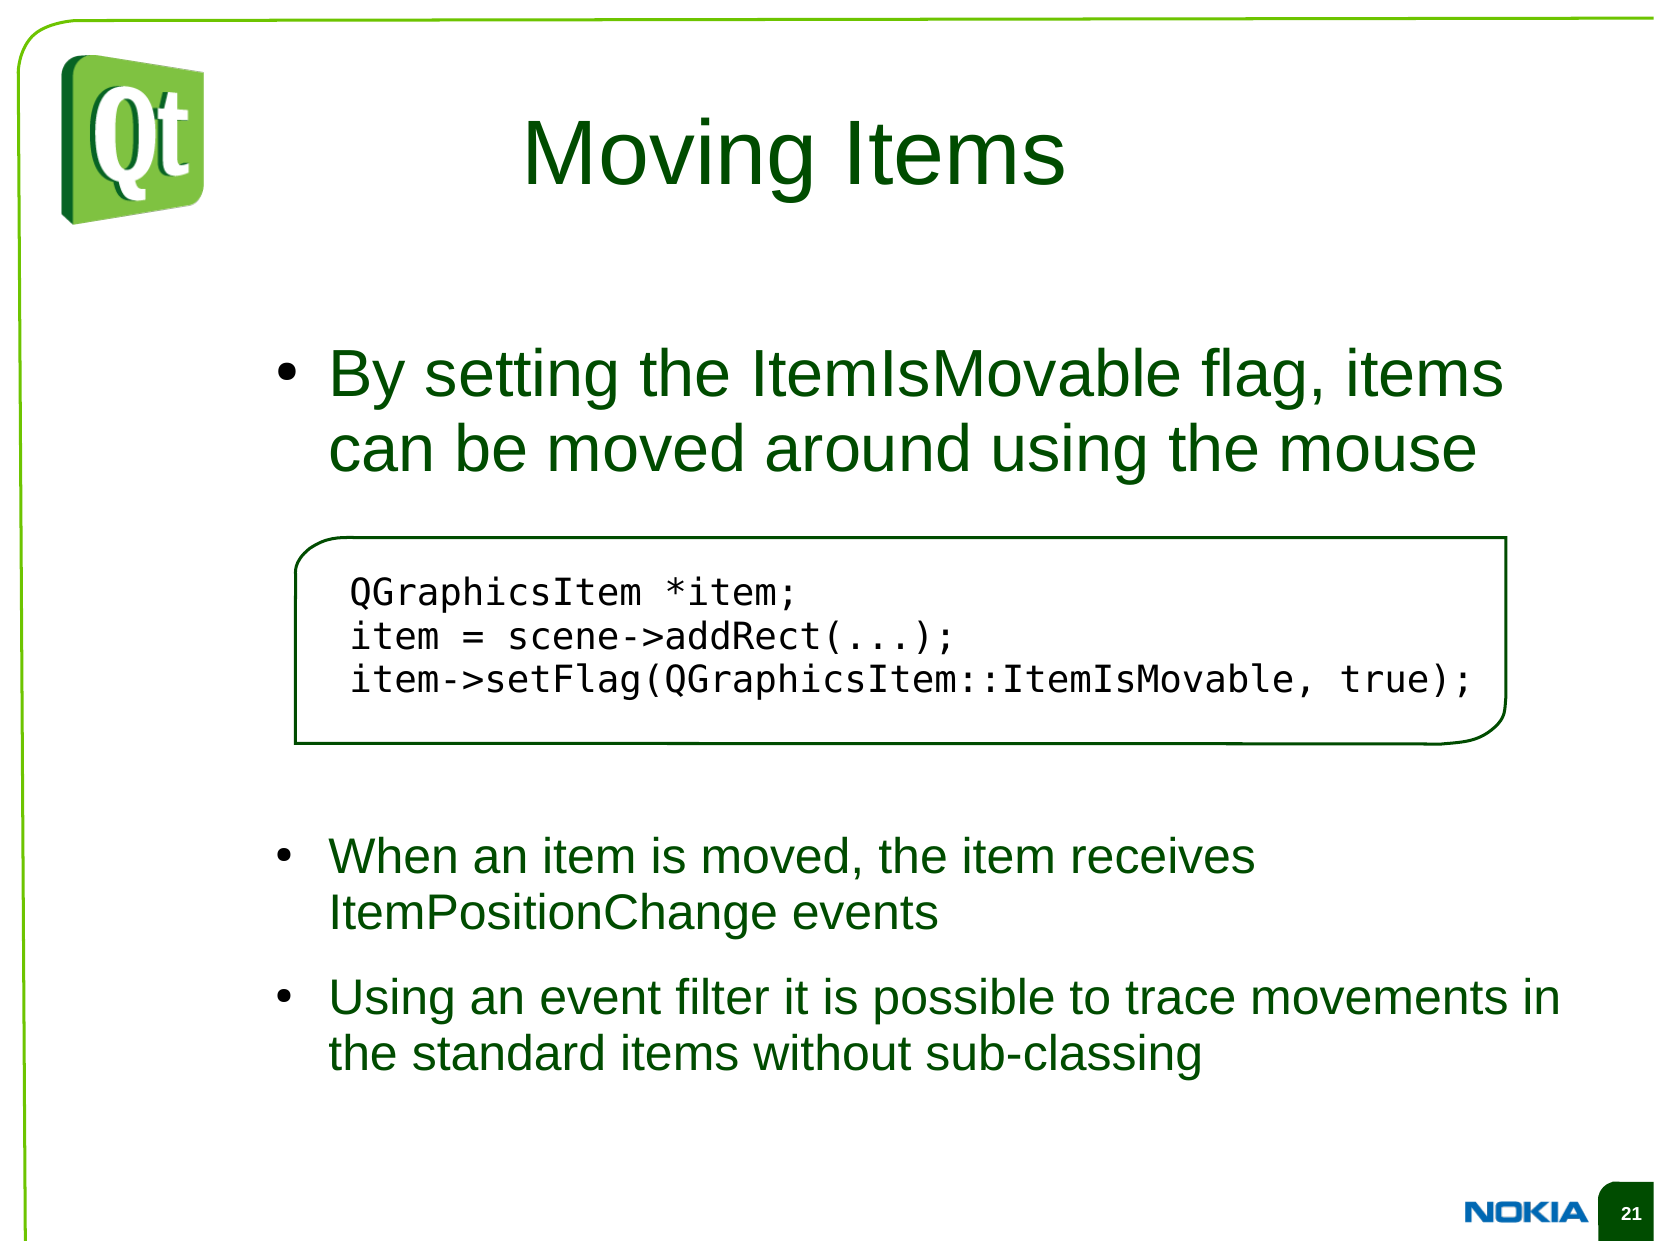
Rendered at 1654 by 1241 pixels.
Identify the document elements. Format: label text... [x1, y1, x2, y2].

picture [1465, 1201, 1589, 1223]
text_box QGraphicsItem *item; item = scene->addRect(...); item->setFlag(QGraphicsItem::ItemIsMovable, true); [334, 563, 1504, 739]
list By setting the ItemIsMovable flag, items can be moved around using the mouse When an item is moved, the item receives ItemPositionChange events Using an event filter it is possible to trace movements in the standard items without sub-classing [257, 336, 1577, 1085]
title Moving Items [257, 56, 1333, 250]
picture [61, 55, 204, 225]
